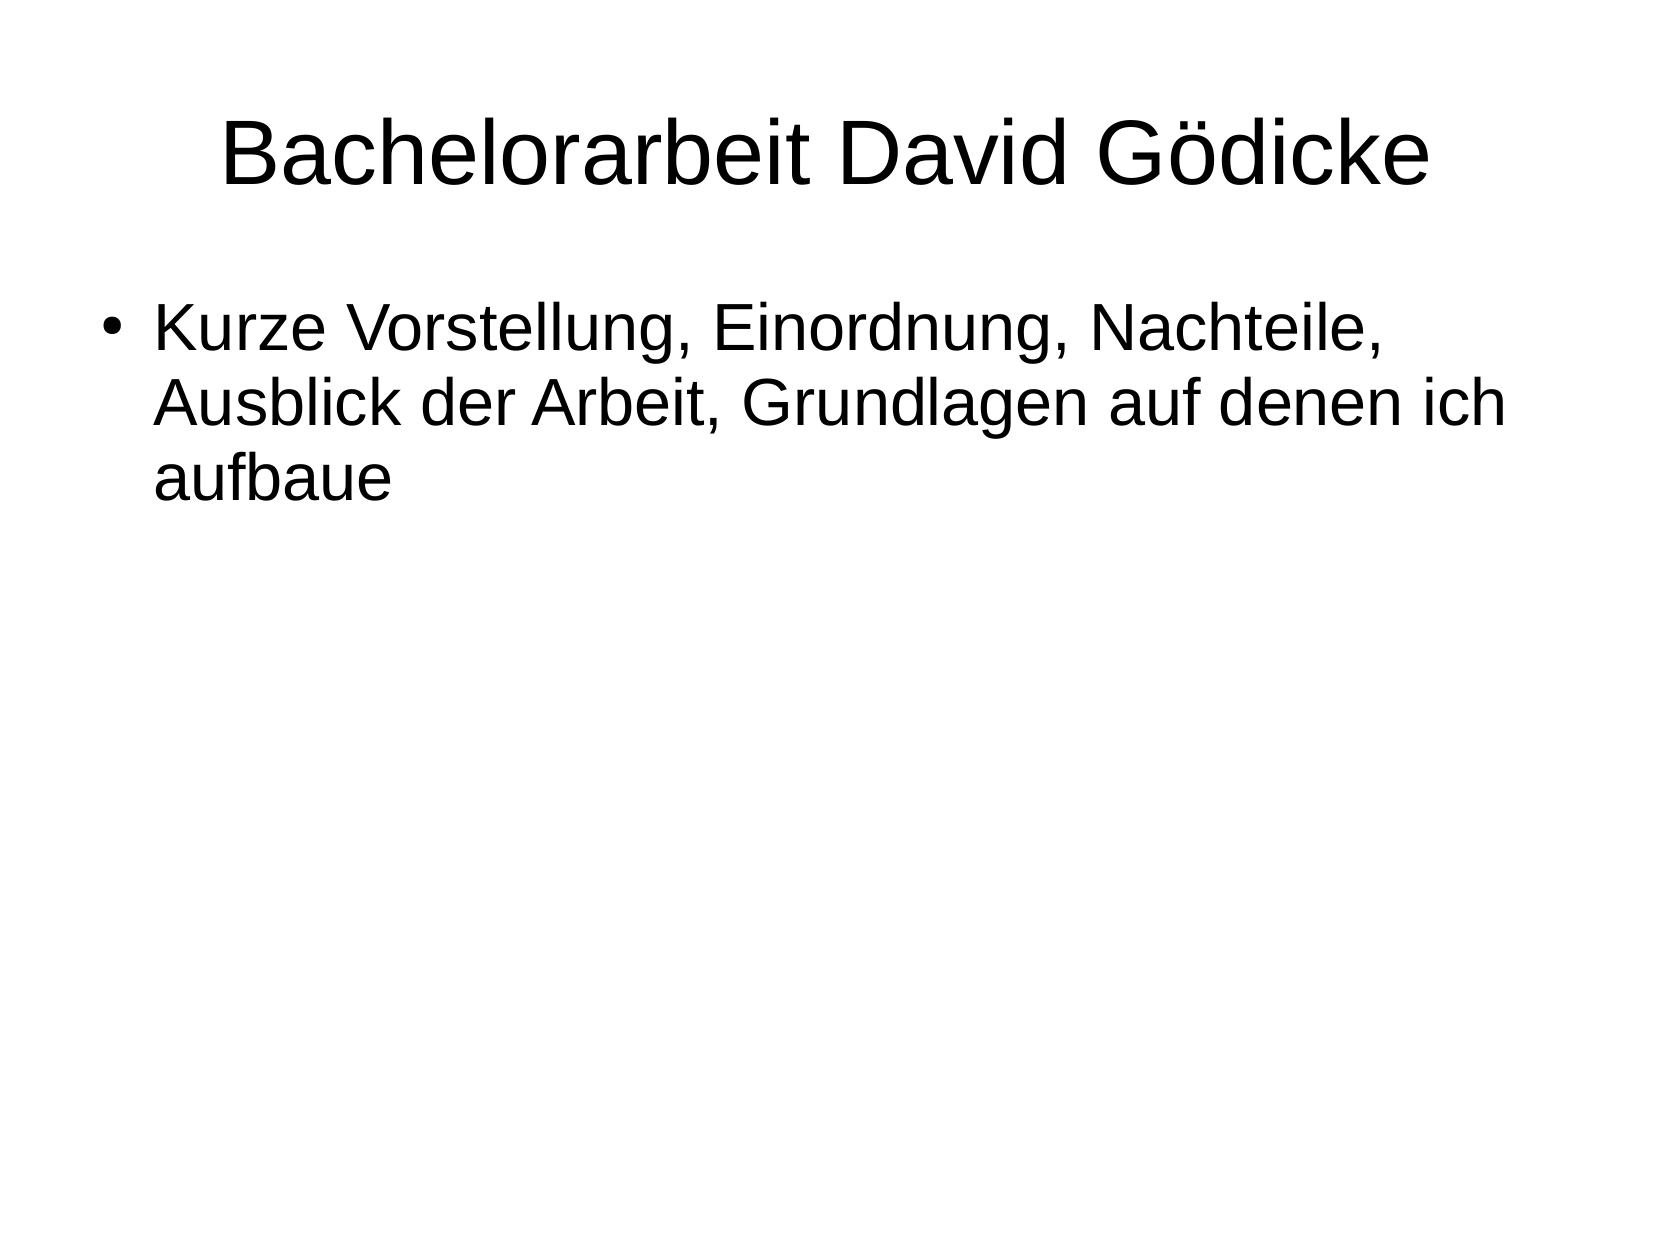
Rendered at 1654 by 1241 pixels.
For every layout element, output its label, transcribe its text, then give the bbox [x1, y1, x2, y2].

title Bachelorarbeit David Gödicke [82, 49, 1571, 257]
list Kurze Vorstellung, Einordnung, Nachteile, Ausblick der Arbeit, Grundlagen auf denen ich aufbaue [82, 290, 1571, 1109]
